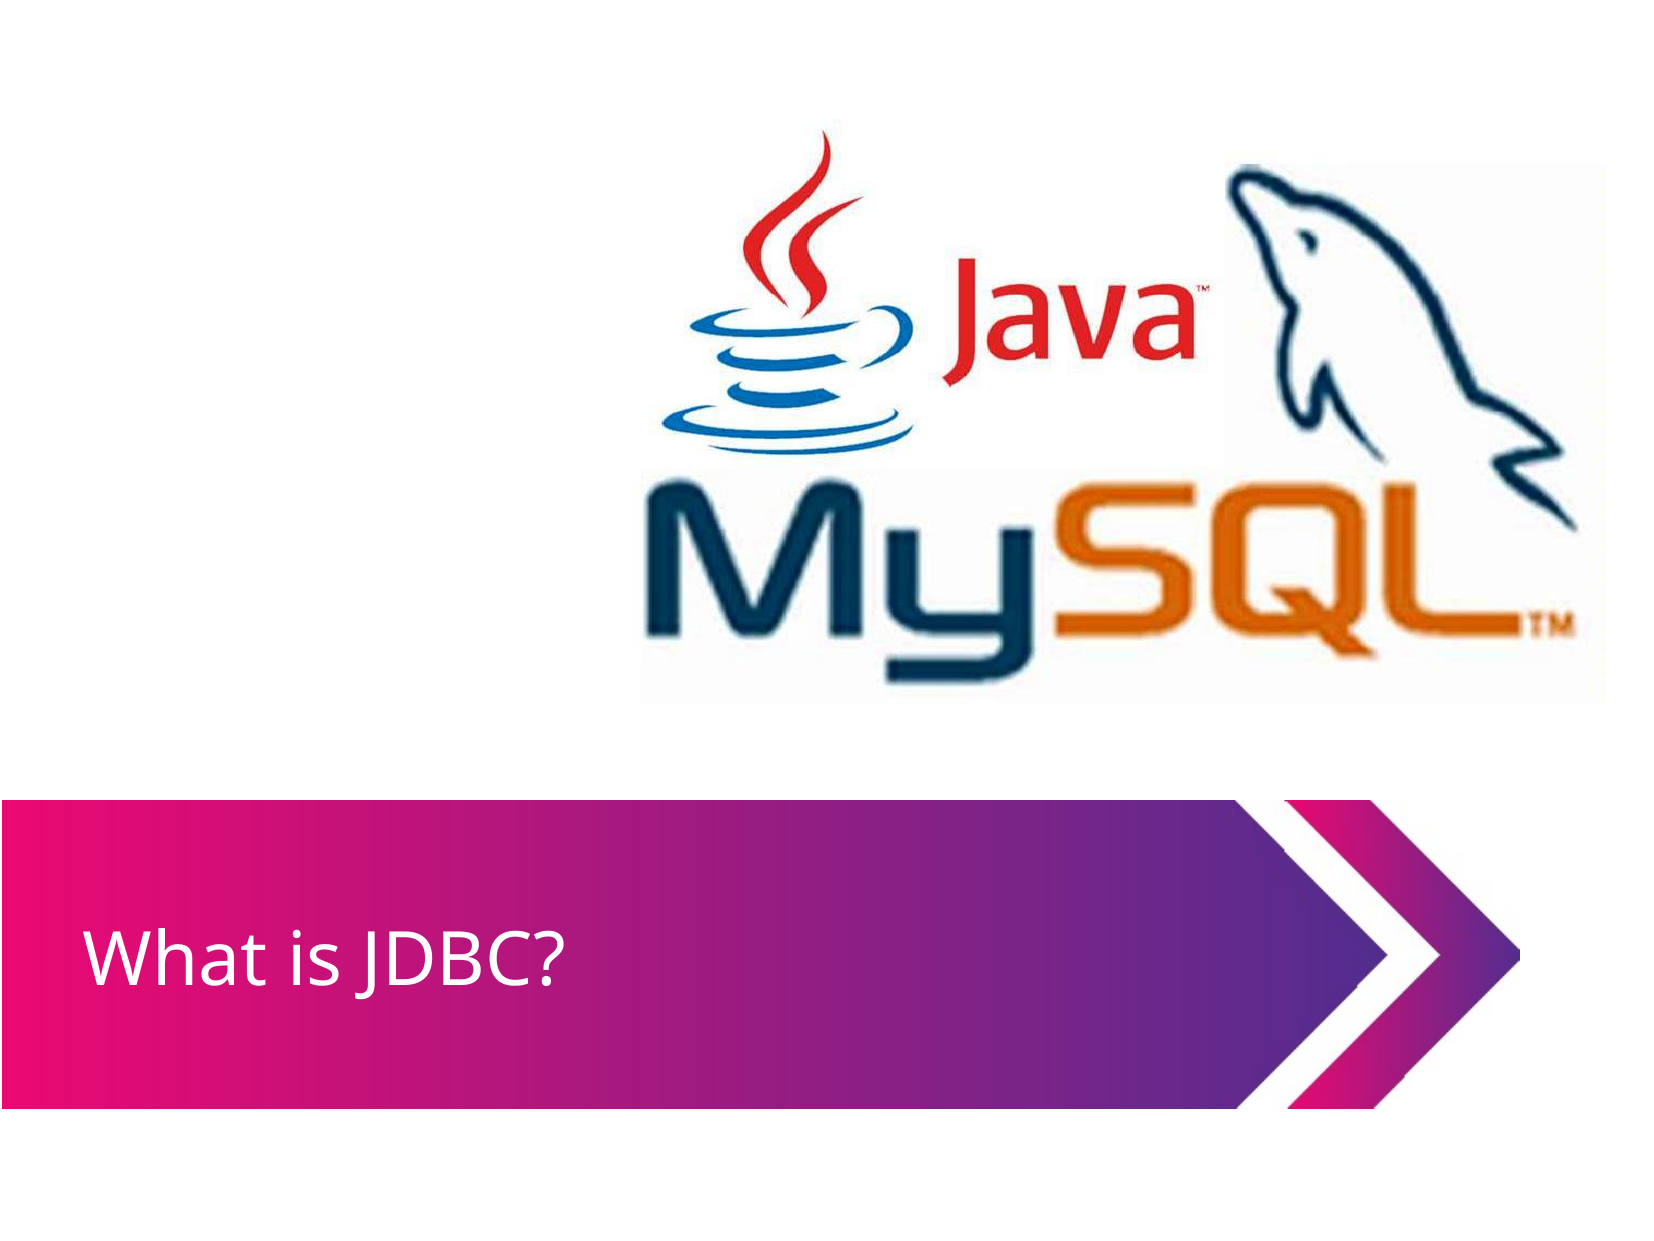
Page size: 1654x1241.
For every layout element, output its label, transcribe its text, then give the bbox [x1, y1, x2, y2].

picture [615, 119, 1606, 706]
title What is JDBC? [82, 852, 1396, 1060]
picture [2, 800, 1520, 1109]
